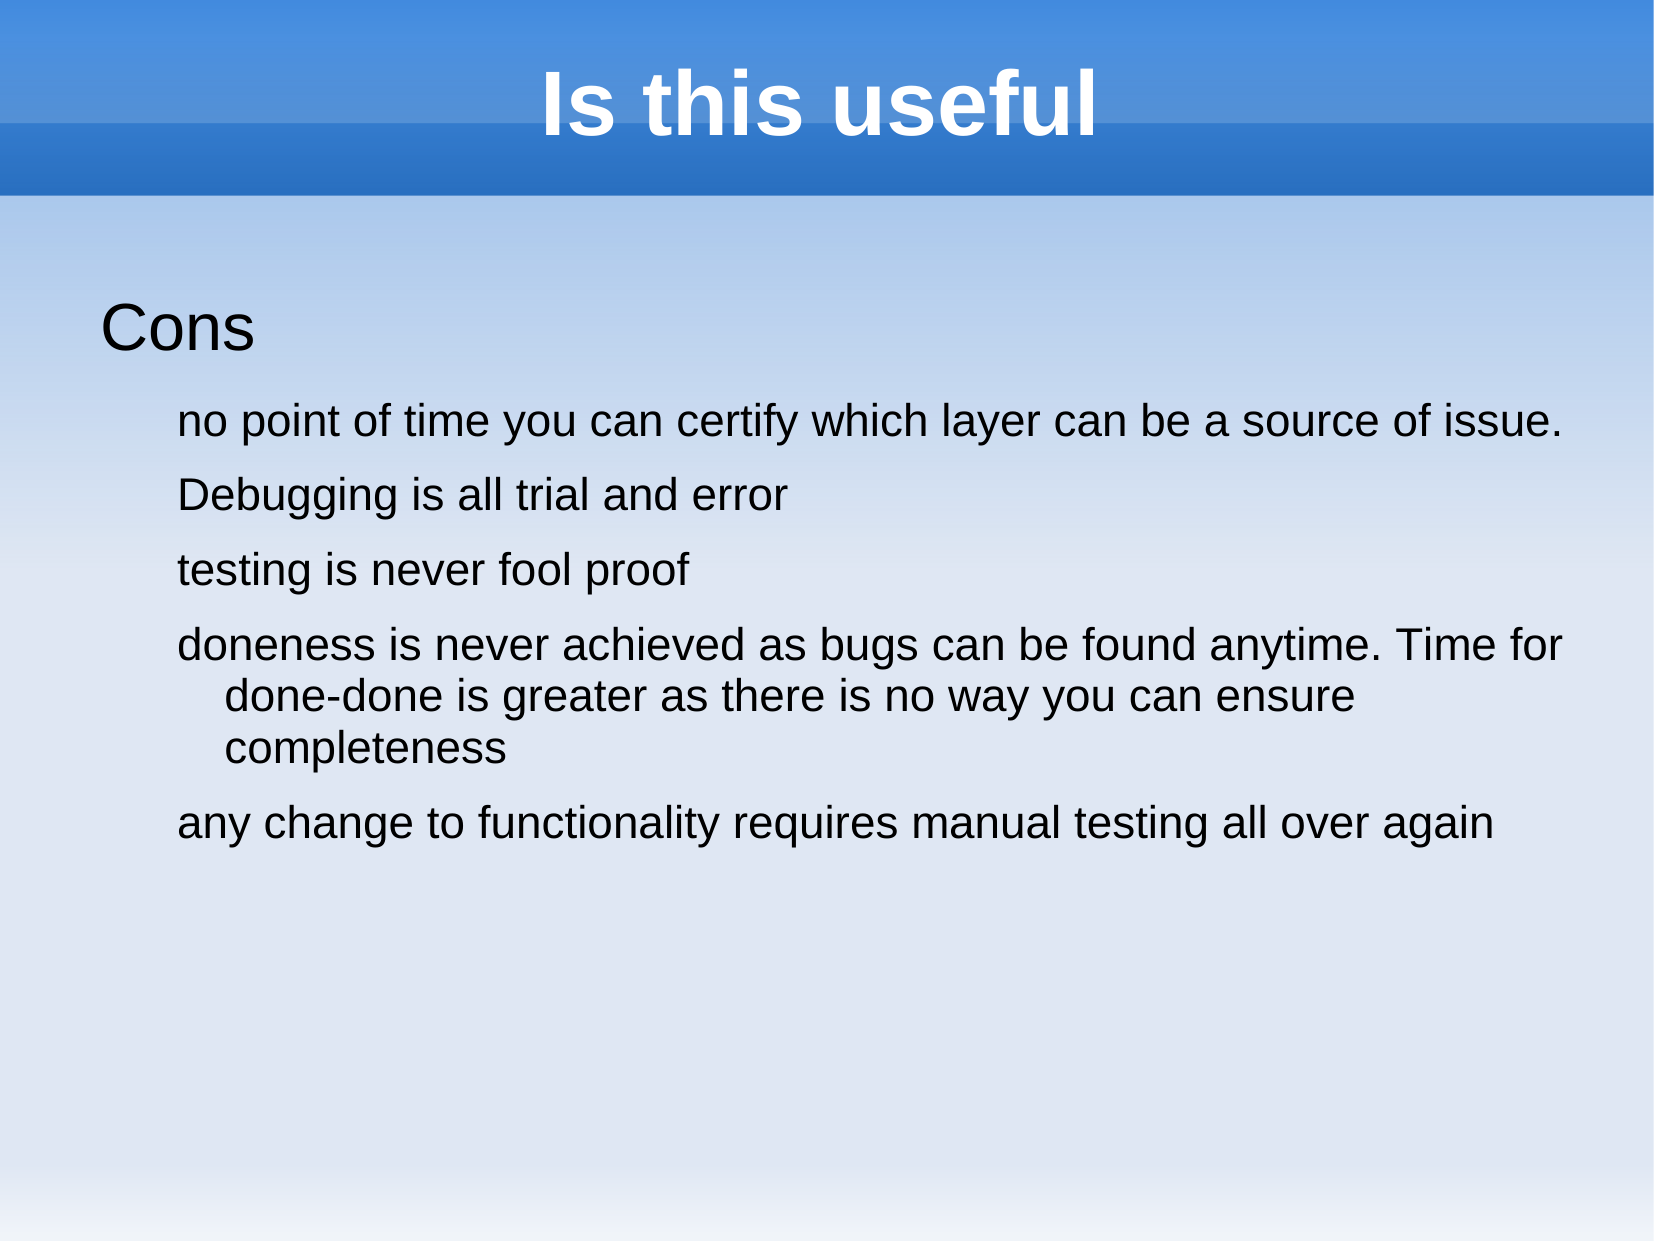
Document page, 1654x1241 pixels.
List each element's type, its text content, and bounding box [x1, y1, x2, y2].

list Cons no point of time you can certify which layer can be a source of issue. Debugging is all trial and error testing is never fool proof doneness is never achieved as bugs can be found anytime. Time for done-done is greater as there is no way you can ensure completeness any change to functionality requires manual testing all over again [82, 290, 1571, 1094]
picture [0, 0, 1654, 1241]
title Is this useful [76, 7, 1565, 200]
